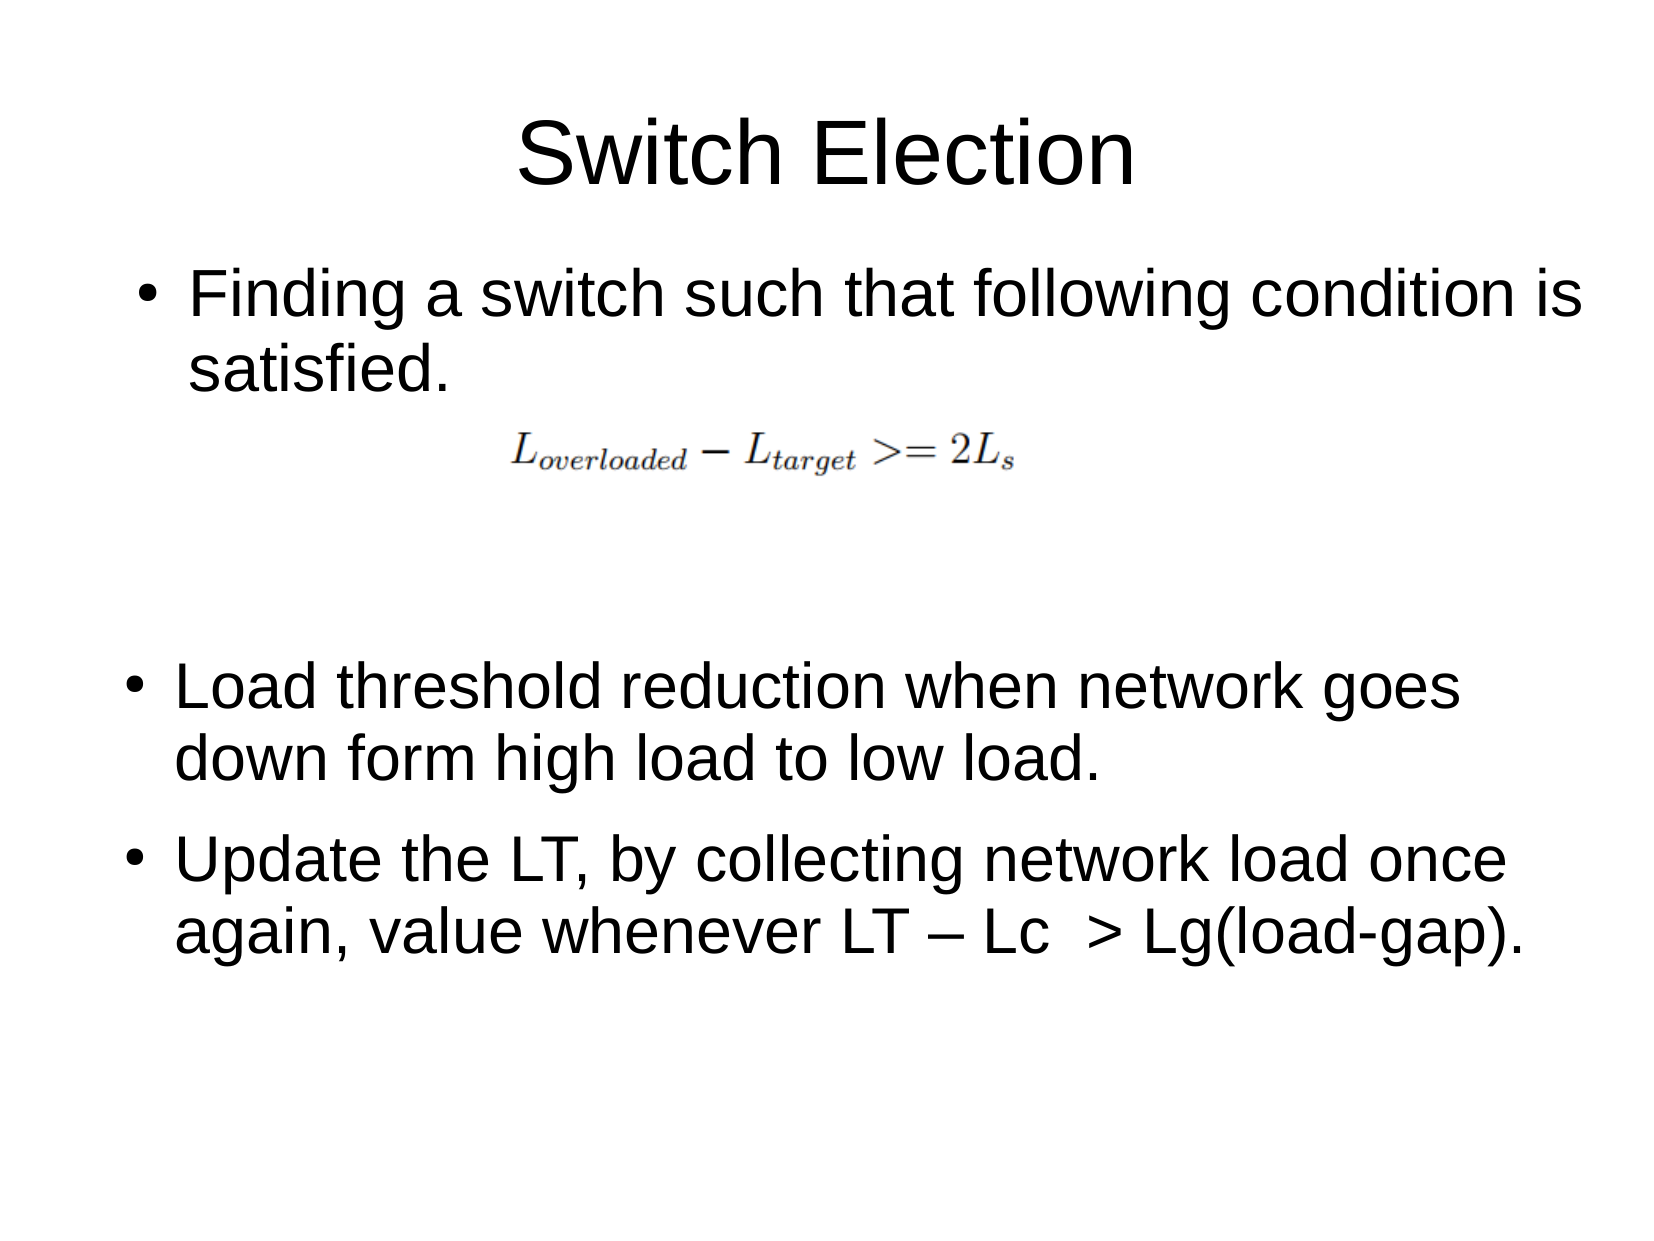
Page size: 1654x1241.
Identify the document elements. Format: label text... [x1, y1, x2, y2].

list Load threshold reduction when network goes down form high load to low load. Update the LT, by collecting network load once again, value whenever LT – Lc > Lg(load-gap). [106, 649, 1595, 969]
picture [501, 438, 1028, 497]
list Finding a switch such that following condition is satisfied. [118, 256, 1607, 438]
title Switch Election [82, 49, 1571, 257]
